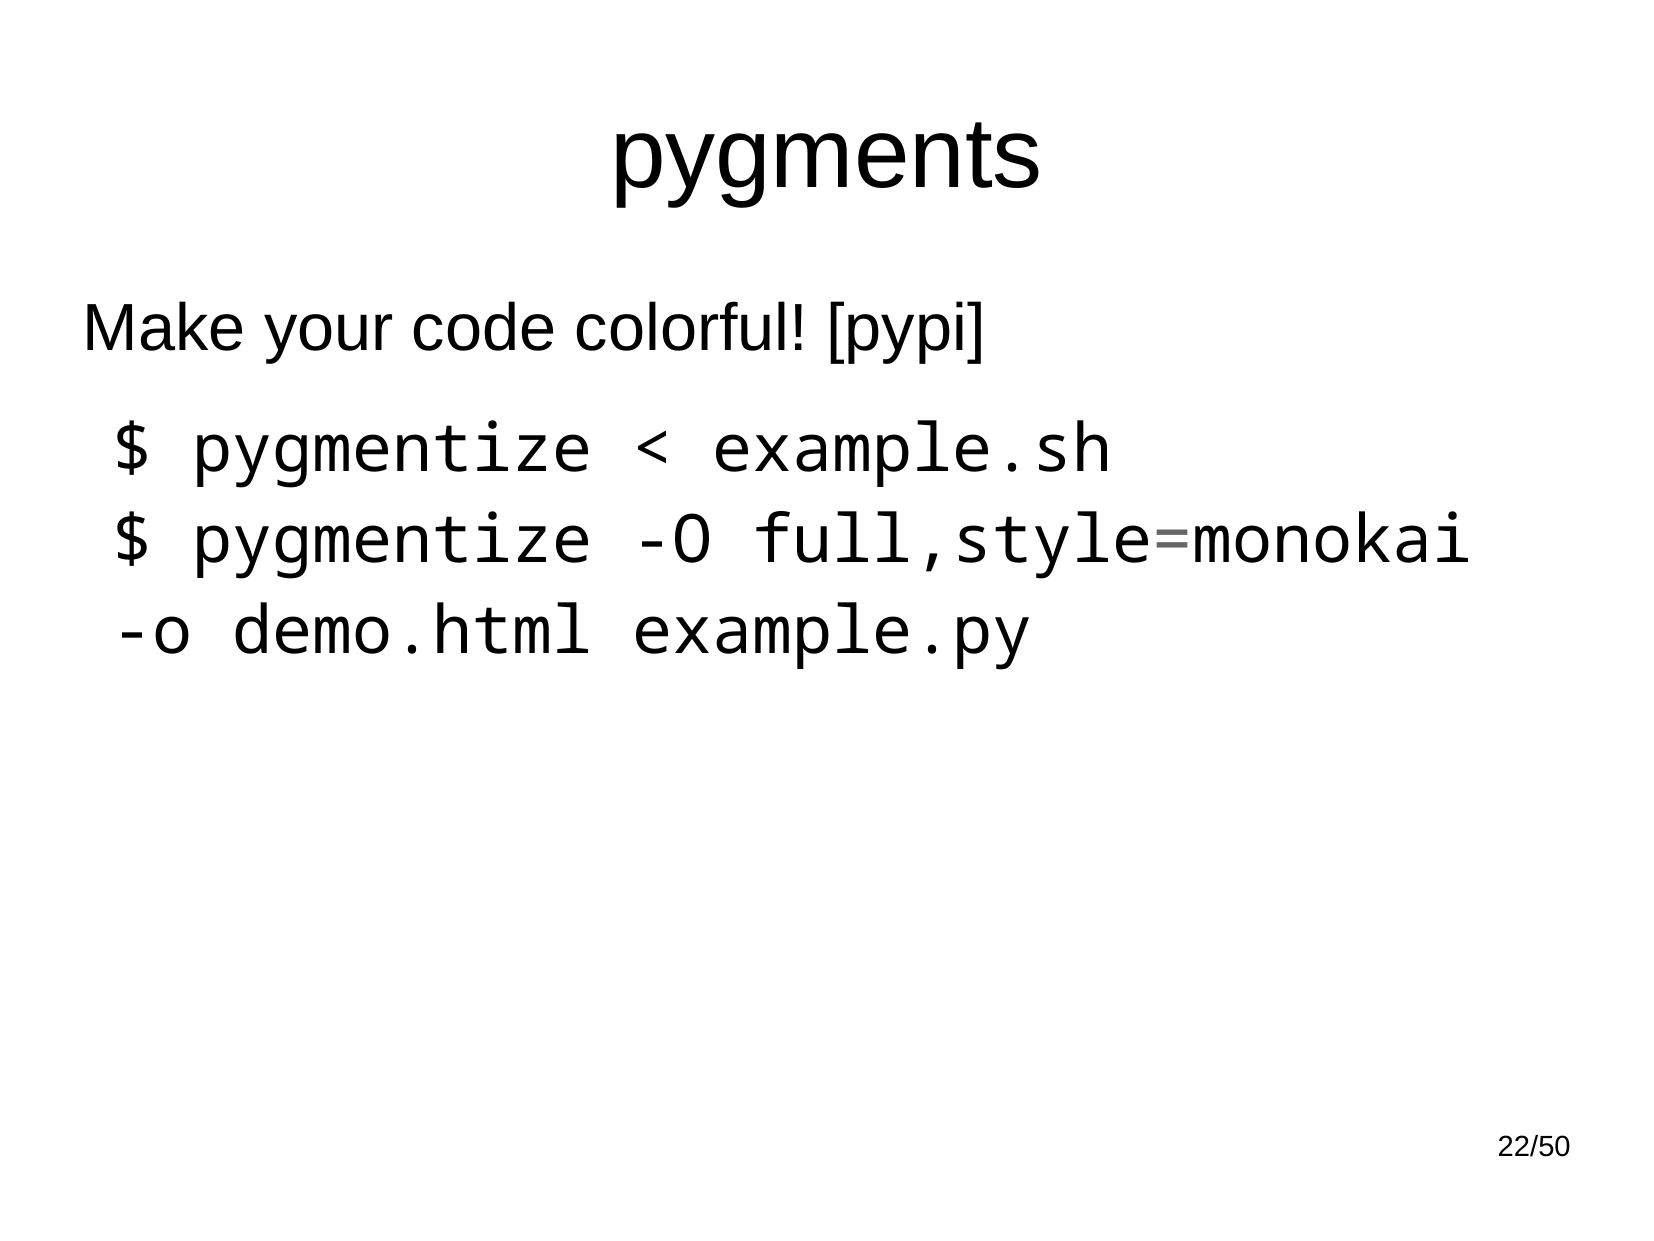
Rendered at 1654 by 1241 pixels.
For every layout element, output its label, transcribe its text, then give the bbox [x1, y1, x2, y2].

list Make your code colorful! [pypi] $ pygmentize < example.sh $ pygmentize -O full,style=monokai -o demo.html example.py [82, 290, 1571, 1010]
title pygments [82, 97, 1571, 209]
